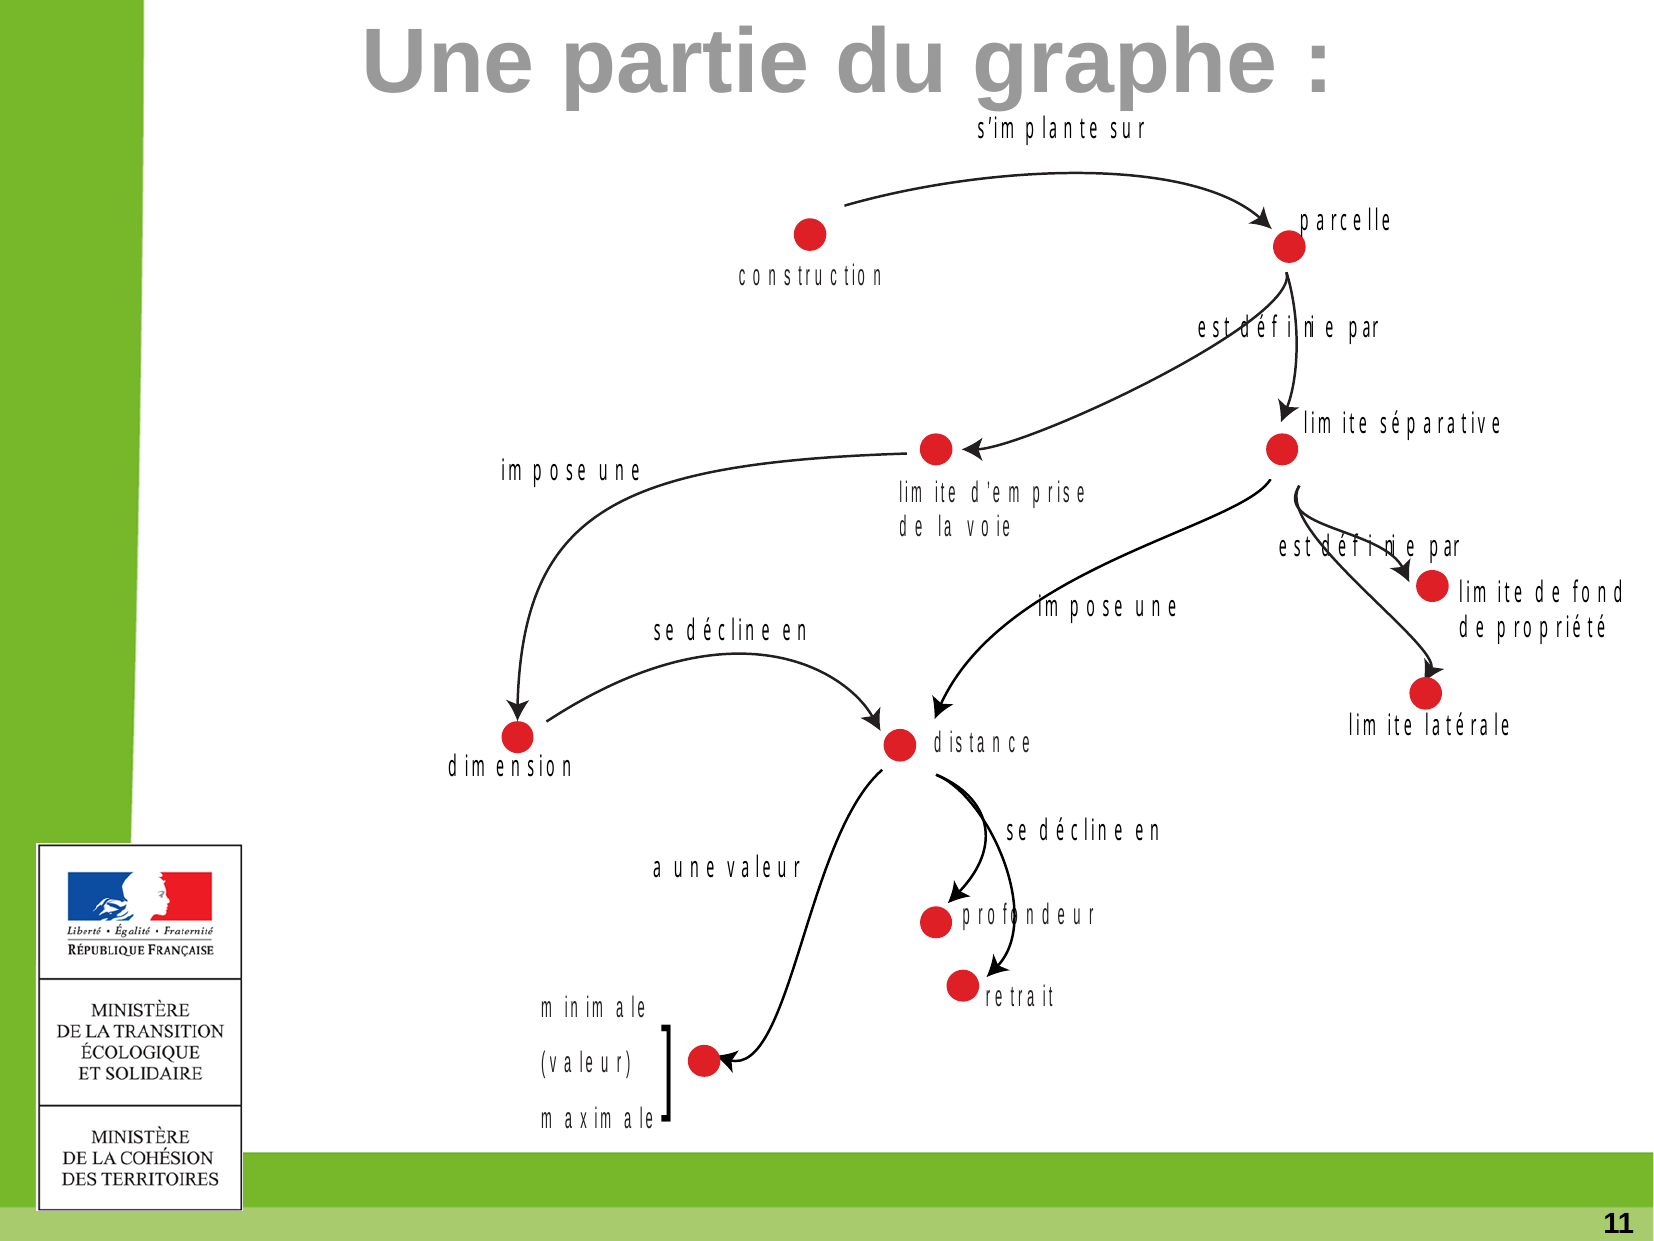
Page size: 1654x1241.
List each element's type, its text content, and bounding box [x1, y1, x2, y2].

picture [0, 0, 1654, 1241]
title Une partie du graphe : [104, 0, 1593, 155]
